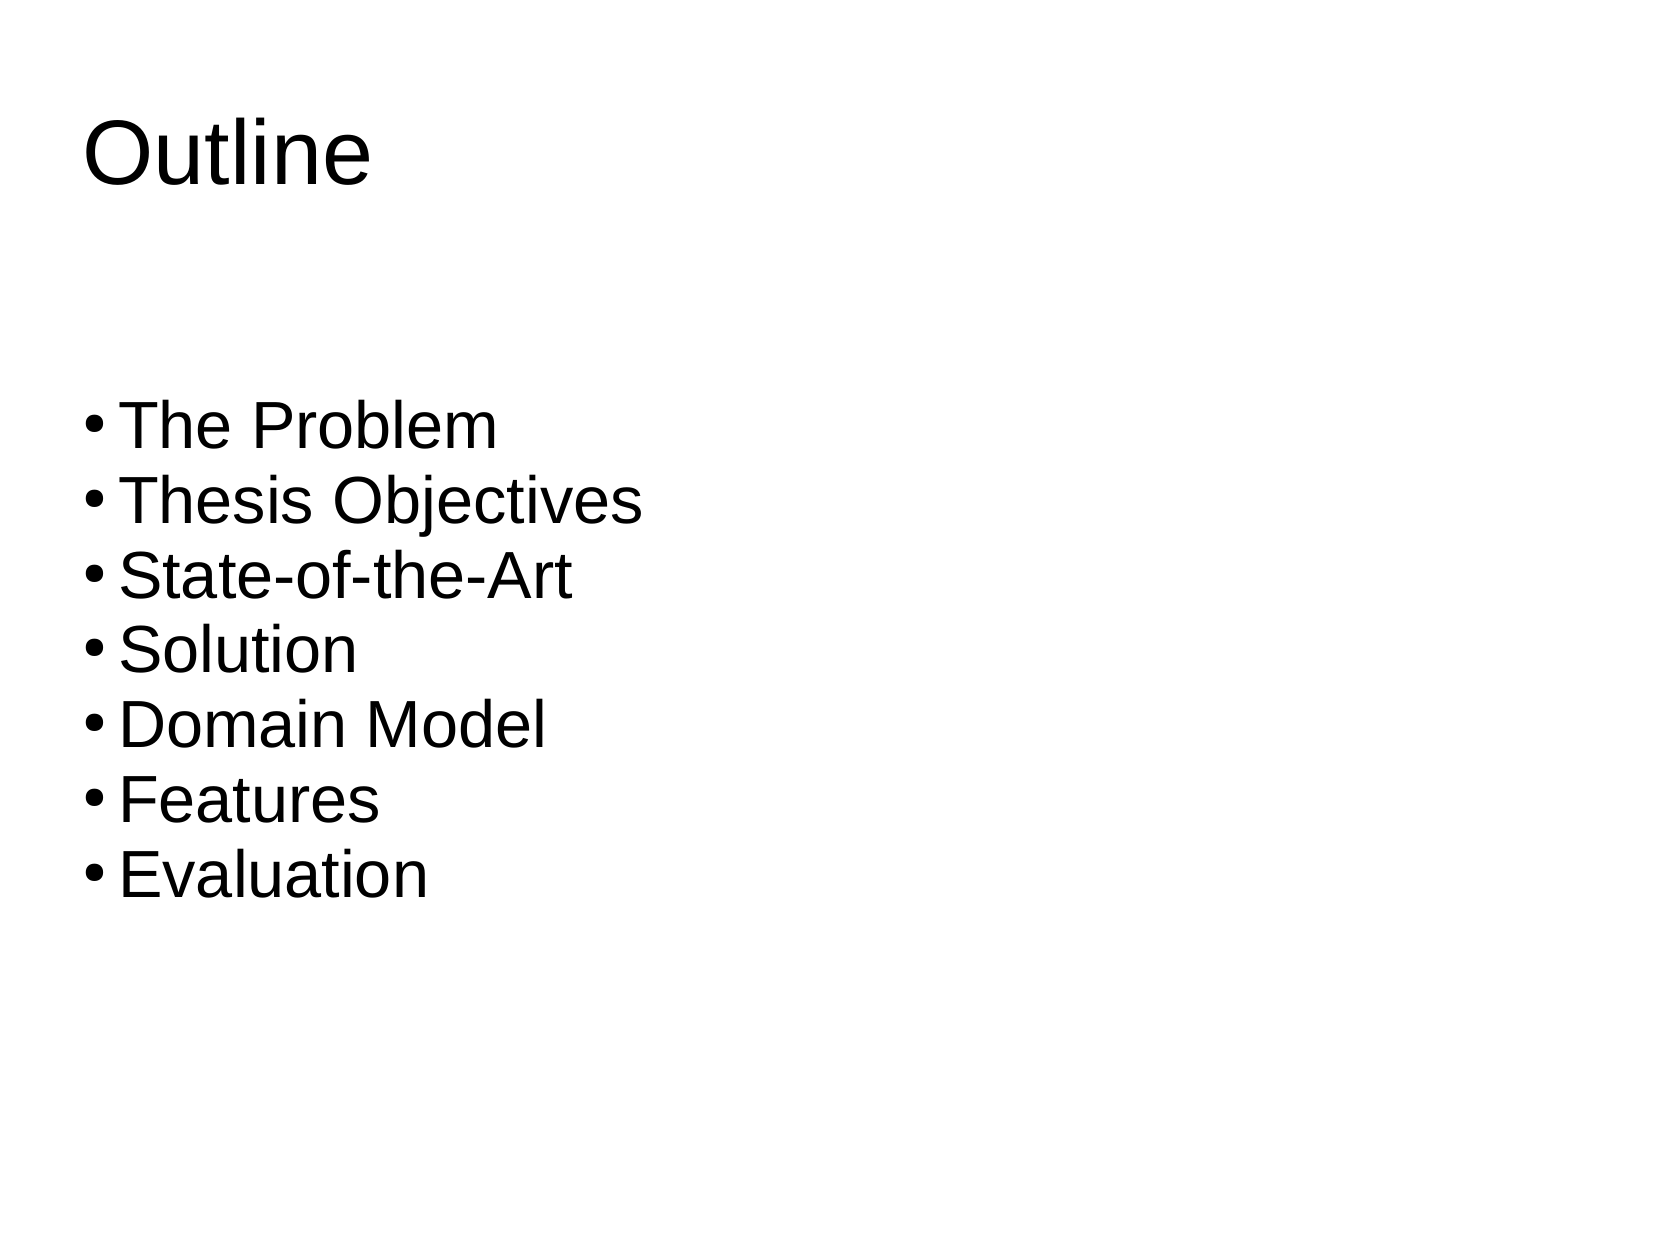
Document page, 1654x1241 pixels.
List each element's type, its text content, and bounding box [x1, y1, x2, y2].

title Outline [82, 49, 1571, 257]
subtitle The Problem Thesis Objectives State-of-the-Art Solution Domain Model Features Evaluation [82, 290, 1571, 1010]
